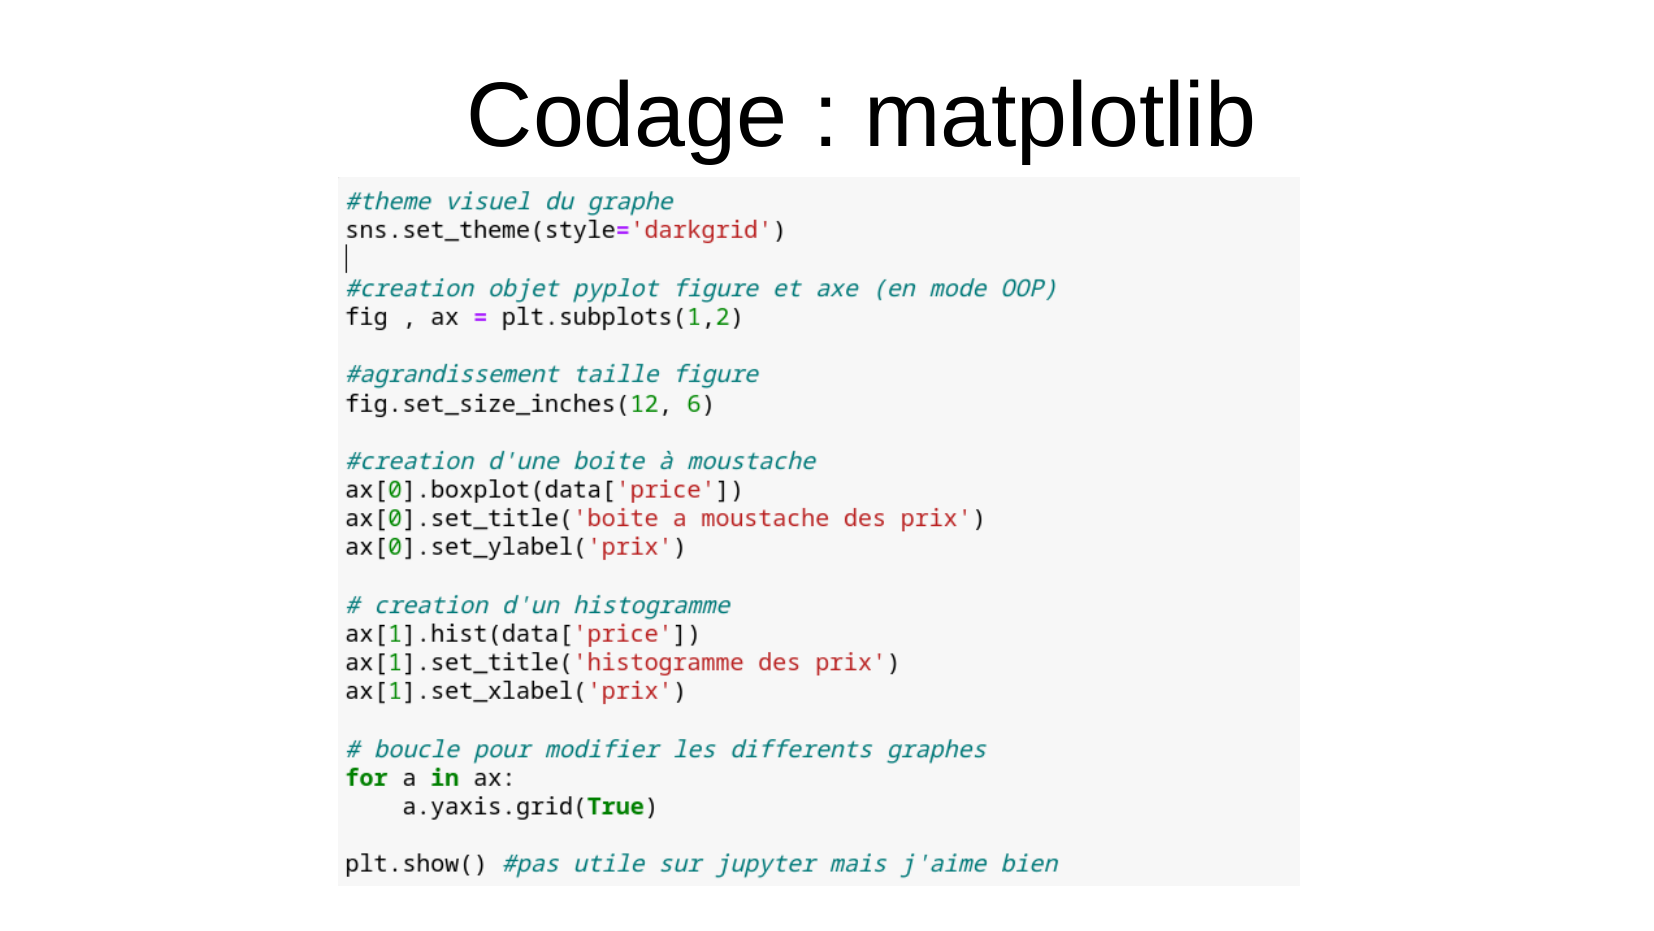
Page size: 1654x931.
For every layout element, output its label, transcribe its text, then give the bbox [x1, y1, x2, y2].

title Codage : matplotlib [82, 37, 1571, 193]
picture [338, 177, 1300, 886]
